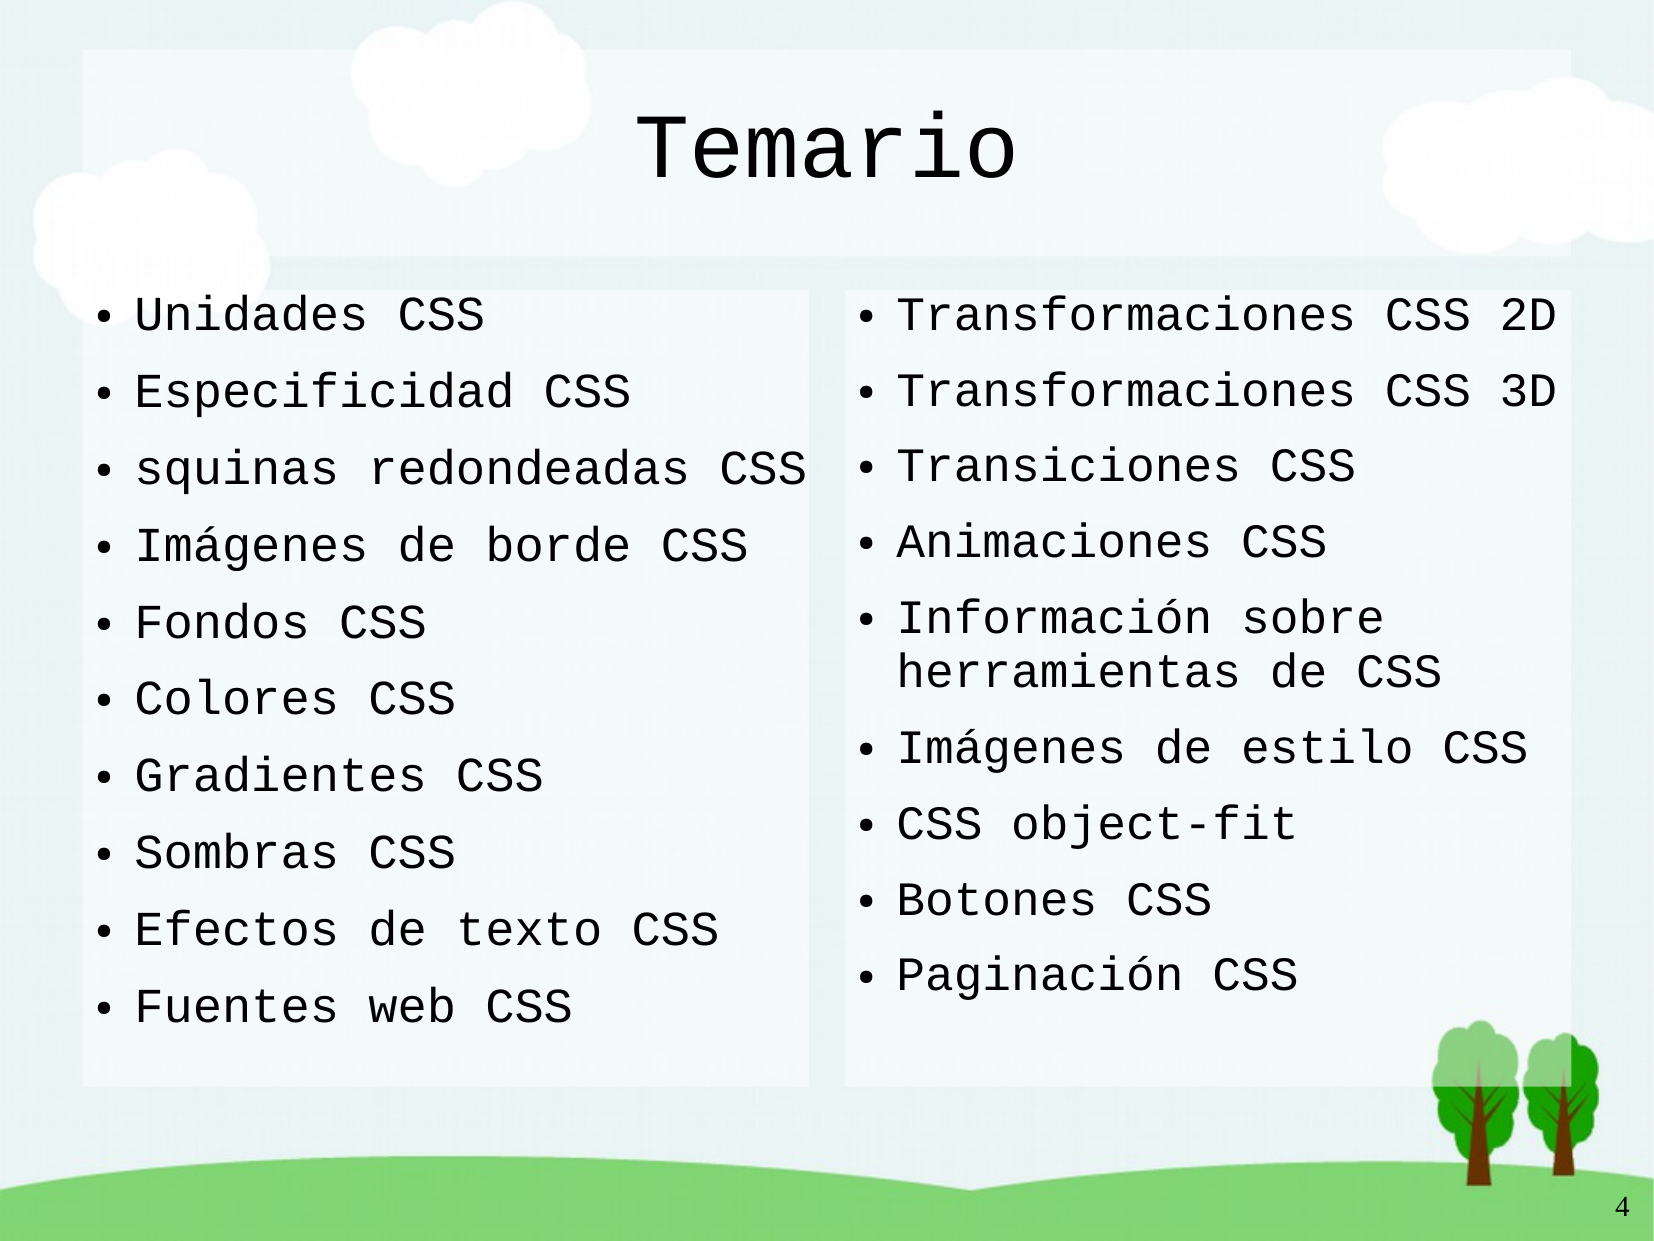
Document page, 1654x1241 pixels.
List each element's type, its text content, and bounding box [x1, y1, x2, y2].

picture [0, 0, 1654, 1241]
list Transformaciones CSS 2D Transformaciones CSS 3D Transiciones CSS Animaciones CSS Información sobre herramientas de CSS Imágenes de estilo CSS CSS object-fit Botones CSS Paginación CSS [845, 290, 1572, 1087]
list Unidades CSS Especificidad CSS squinas redondeadas CSS Imágenes de borde CSS Fondos CSS Colores CSS Gradientes CSS Sombras CSS Efectos de texto CSS Fuentes web CSS [82, 290, 809, 1087]
title Temario [82, 49, 1571, 257]
